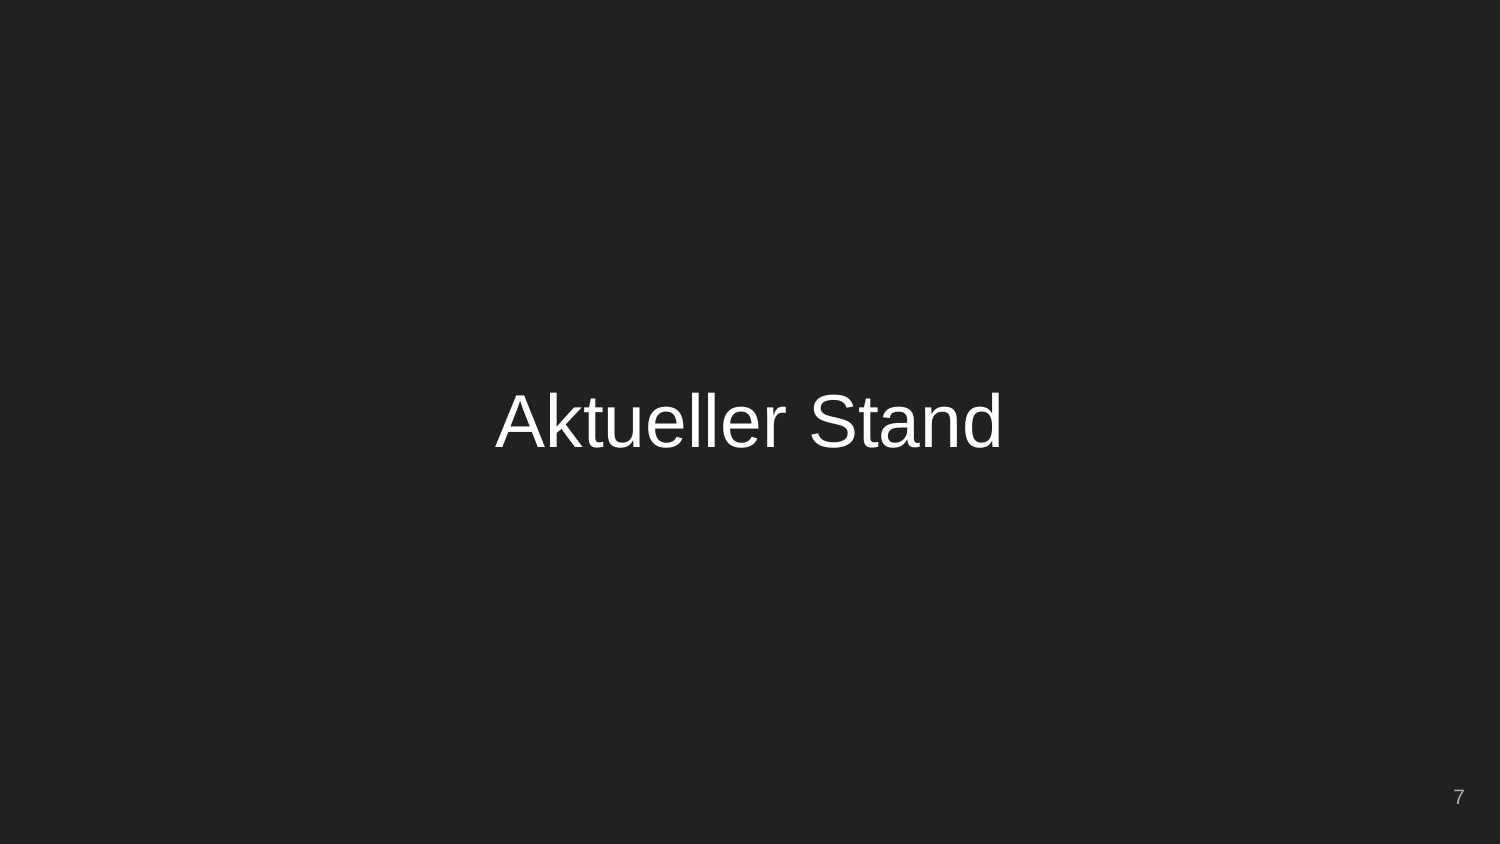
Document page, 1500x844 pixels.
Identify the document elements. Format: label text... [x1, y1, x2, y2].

slide_number <number> [1389, 764, 1480, 830]
title Aktueller Stand [51, 352, 1449, 491]
